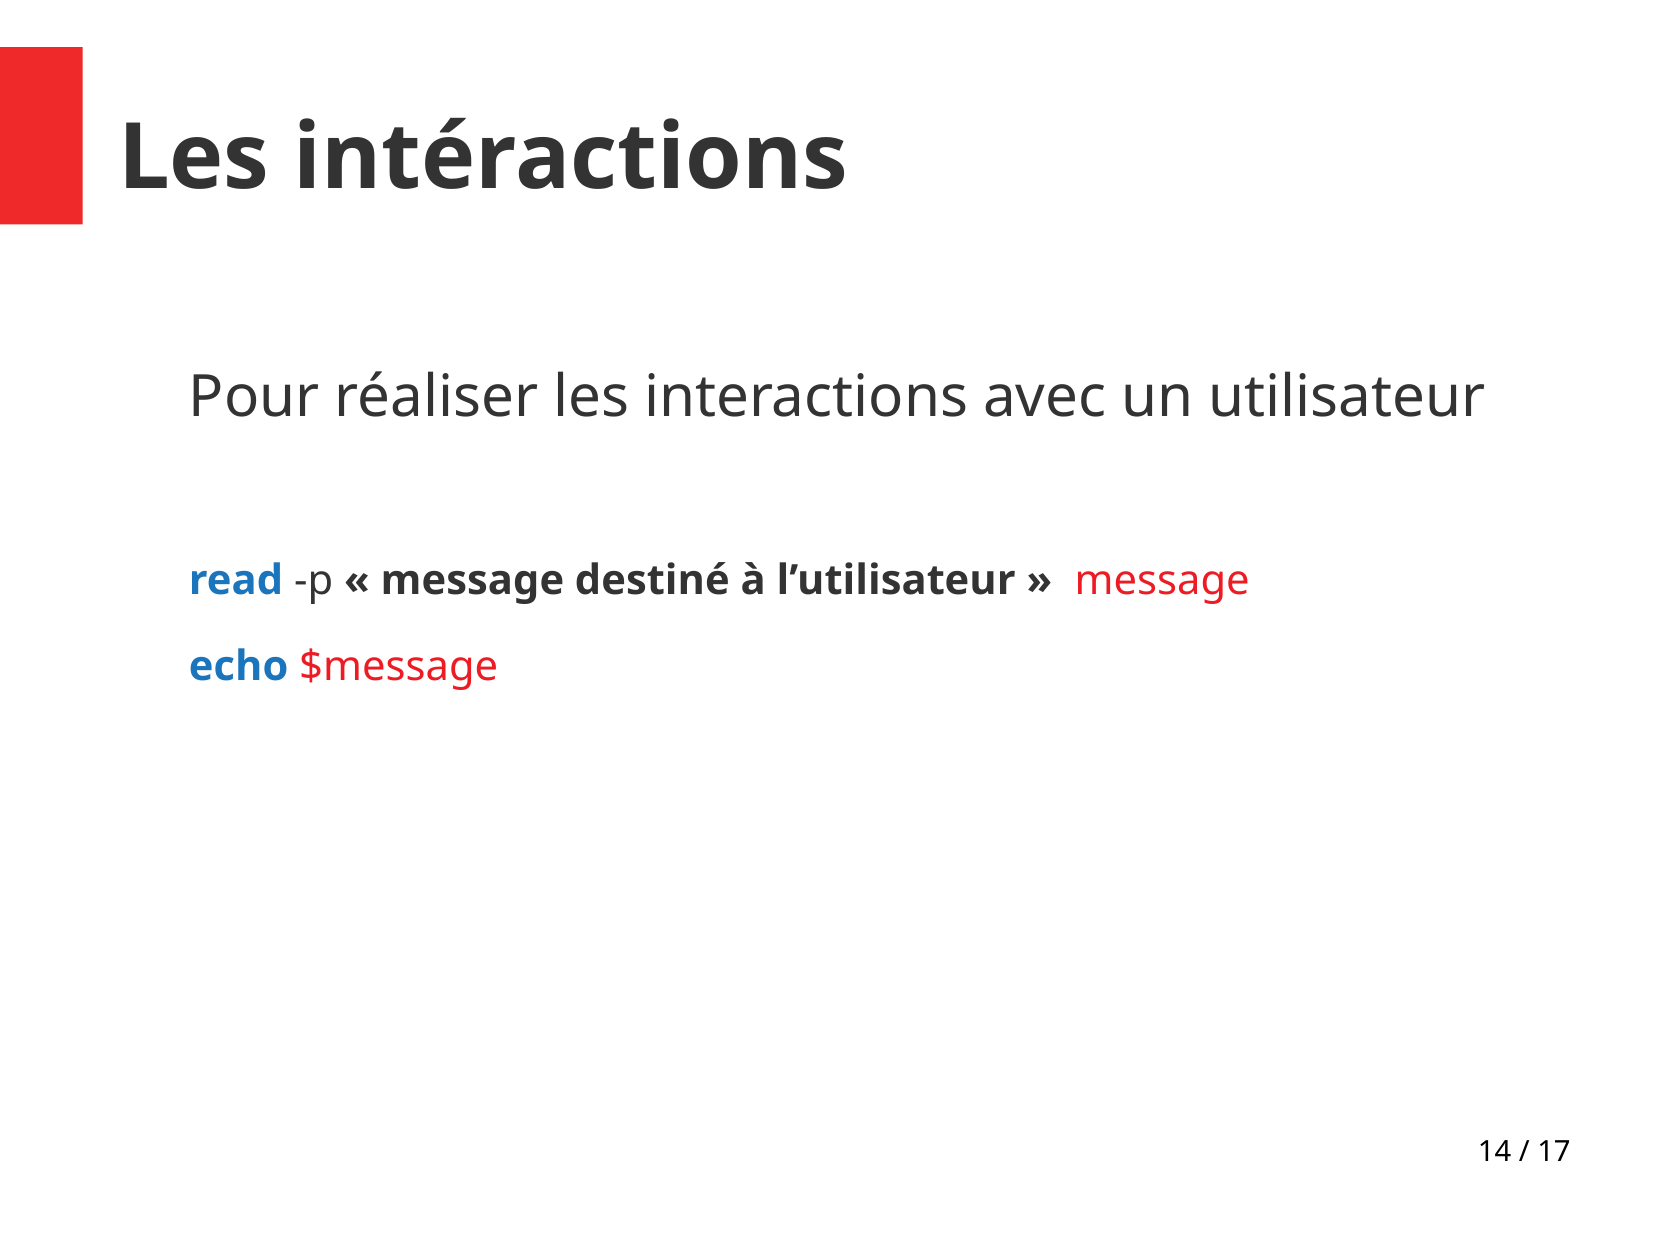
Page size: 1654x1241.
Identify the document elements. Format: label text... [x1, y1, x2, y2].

list Pour réaliser les interactions avec un utilisateur read -p « message destiné à l’utilisateur » message echo $message [118, 354, 1536, 1074]
title Les intéractions [118, 49, 1571, 257]
